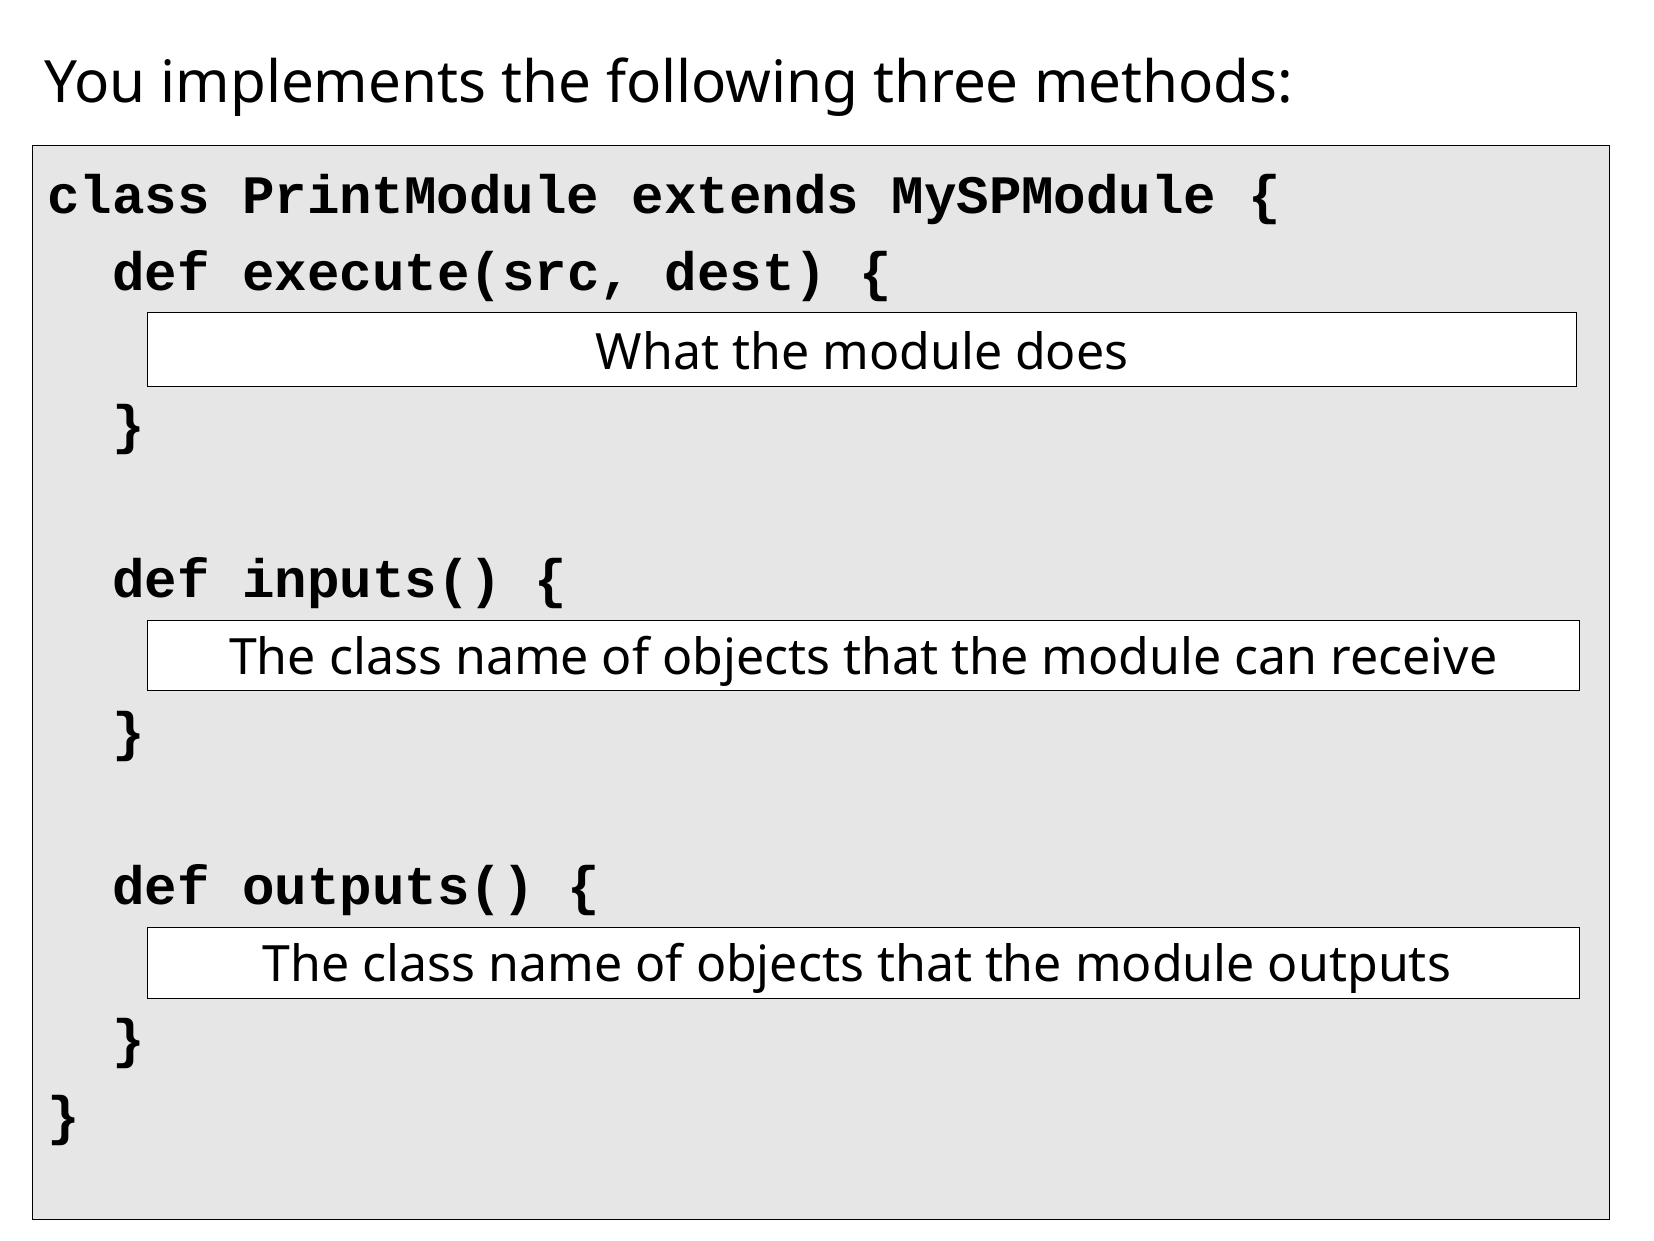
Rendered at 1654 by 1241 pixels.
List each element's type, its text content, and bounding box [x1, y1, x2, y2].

text_box You implements the following three methods: [29, 32, 1299, 111]
text_box The class name of objects that the module outputs [147, 927, 1580, 999]
text_box The class name of objects that the module can receive [147, 620, 1580, 691]
text_box class PrintModule extends MySPModule { def execute(src, dest) { } def inputs() { } def outputs() { } } [32, 145, 1610, 1220]
text_box What the module does [147, 312, 1577, 387]
